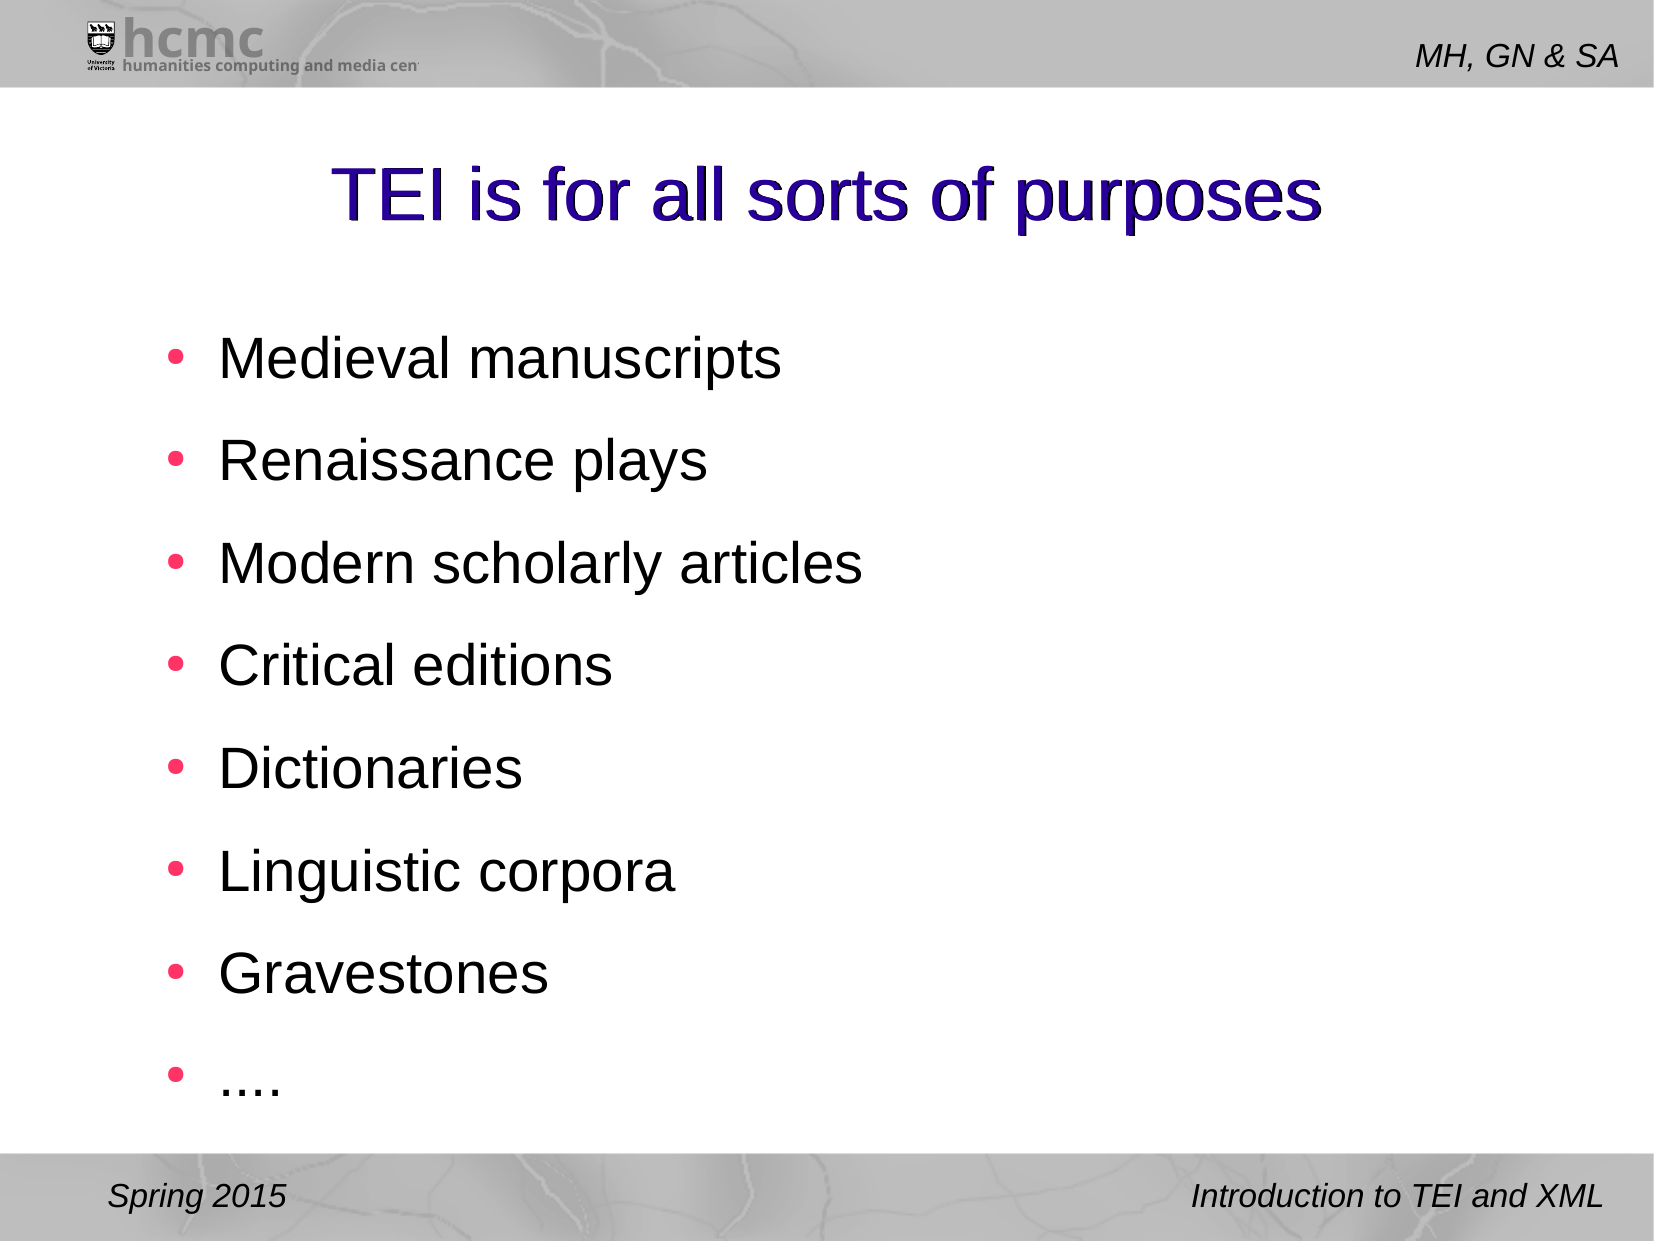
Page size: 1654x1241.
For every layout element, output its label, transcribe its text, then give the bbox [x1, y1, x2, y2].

title TEI is for all sorts of purposes [118, 90, 1536, 298]
list Medieval manuscripts Renaissance plays Modern scholarly articles Critical editions Dictionaries Linguistic corpora Gravestones .... [147, 325, 1506, 1111]
picture [0, 0, 1654, 1241]
